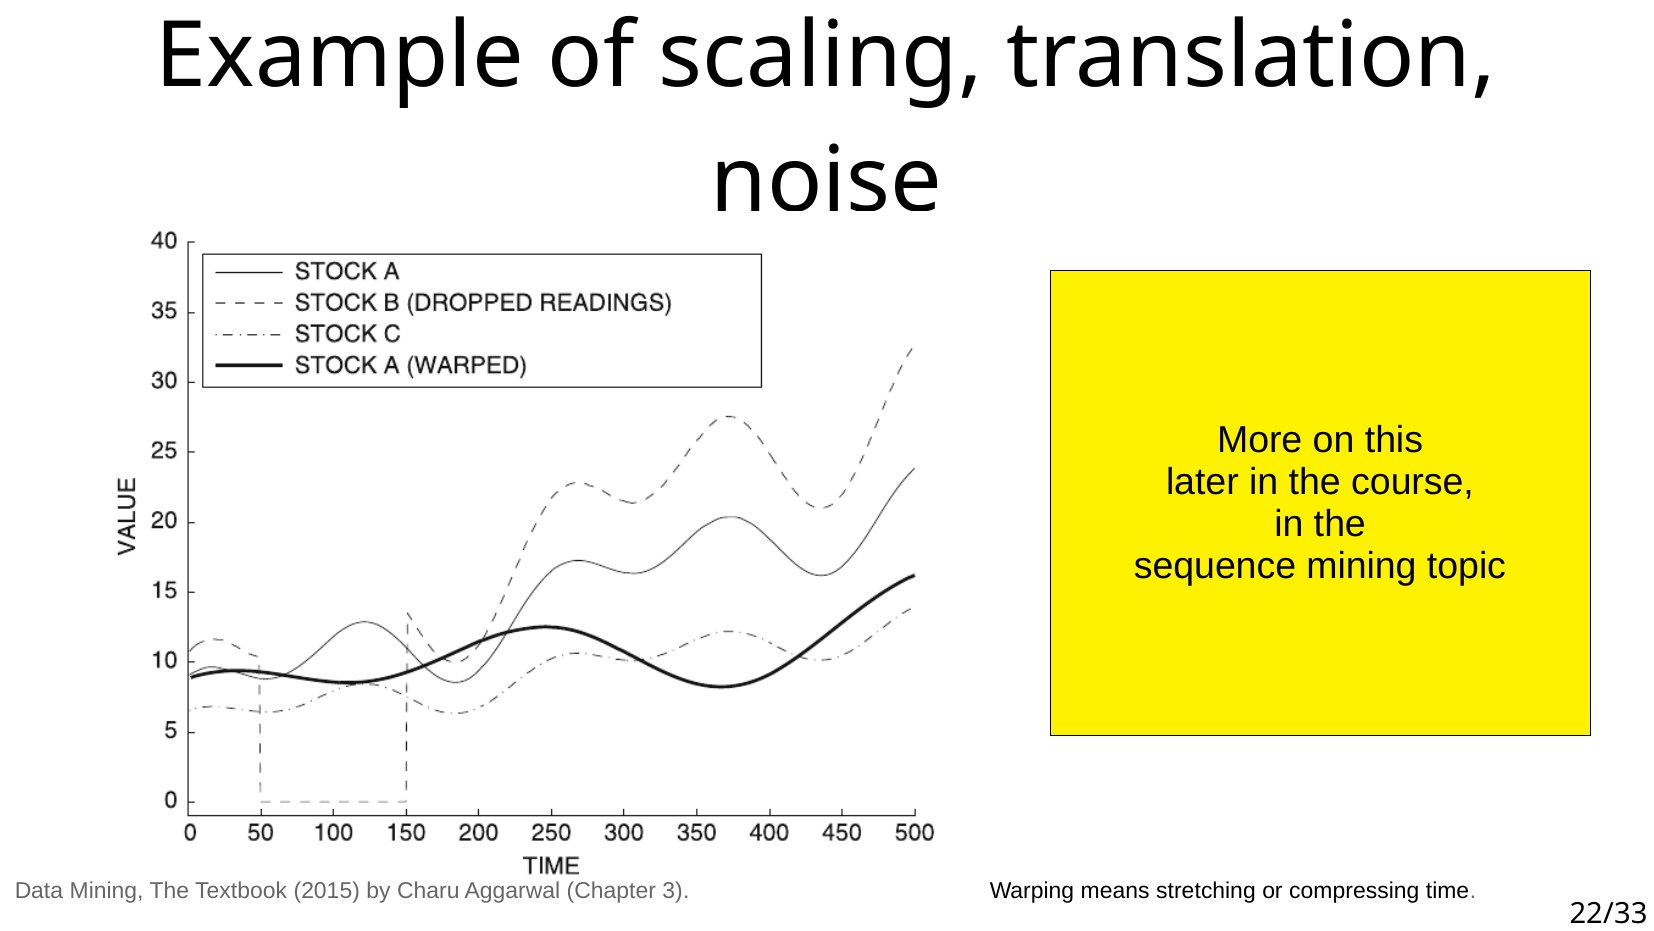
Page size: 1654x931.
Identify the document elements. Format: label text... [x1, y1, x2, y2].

title Example of scaling, translation, noise [82, 0, 1571, 243]
picture [90, 211, 972, 870]
text_box More on this later in the course, in the sequence mining topic [1050, 270, 1591, 736]
text_box Data Mining, The Textbook (2015) by Charu Aggarwal (Chapter 3). Warping means stretching or compressing time. [0, 870, 1591, 931]
